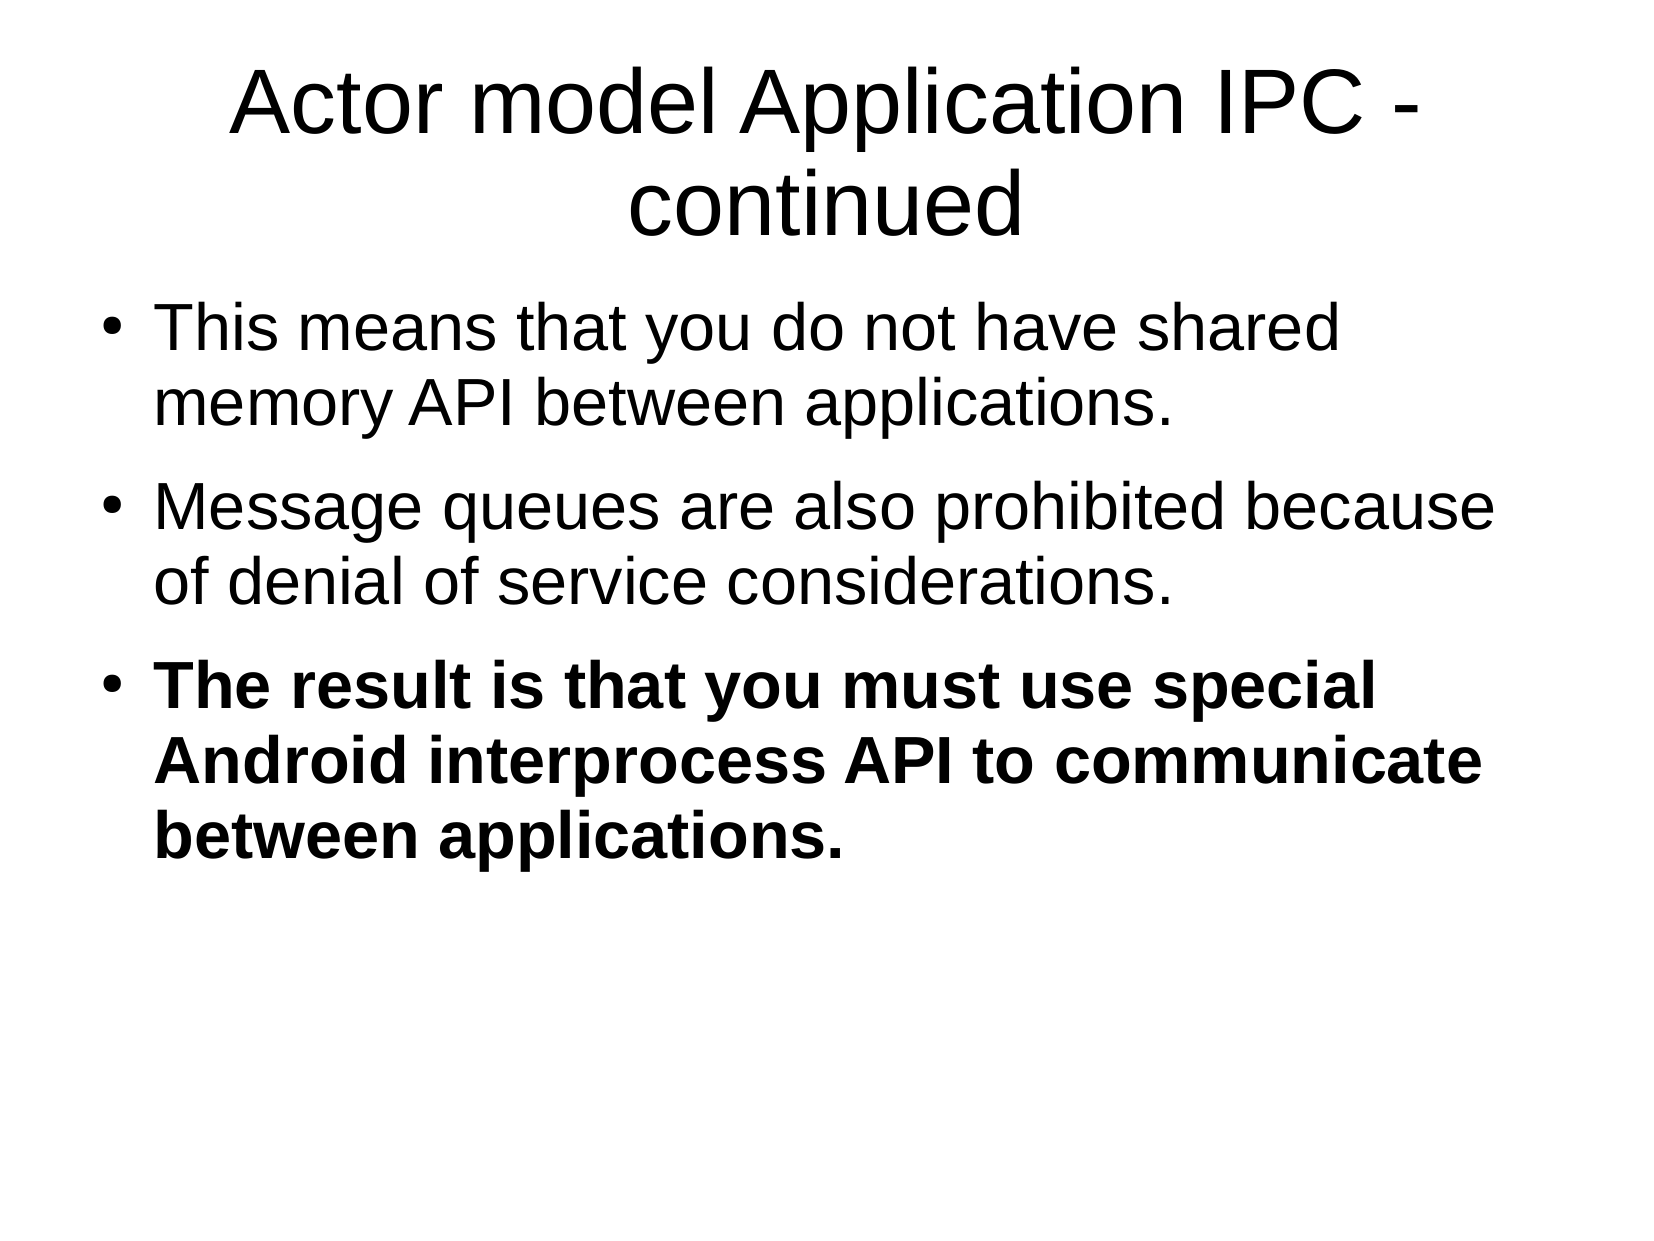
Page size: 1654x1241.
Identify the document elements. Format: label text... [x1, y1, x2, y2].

list This means that you do not have shared memory API between applications. Message queues are also prohibited because of denial of service considerations. The result is that you must use special Android interprocess API to communicate between applications. [82, 290, 1571, 1010]
title Actor model Application IPC - continued [82, 49, 1571, 257]
